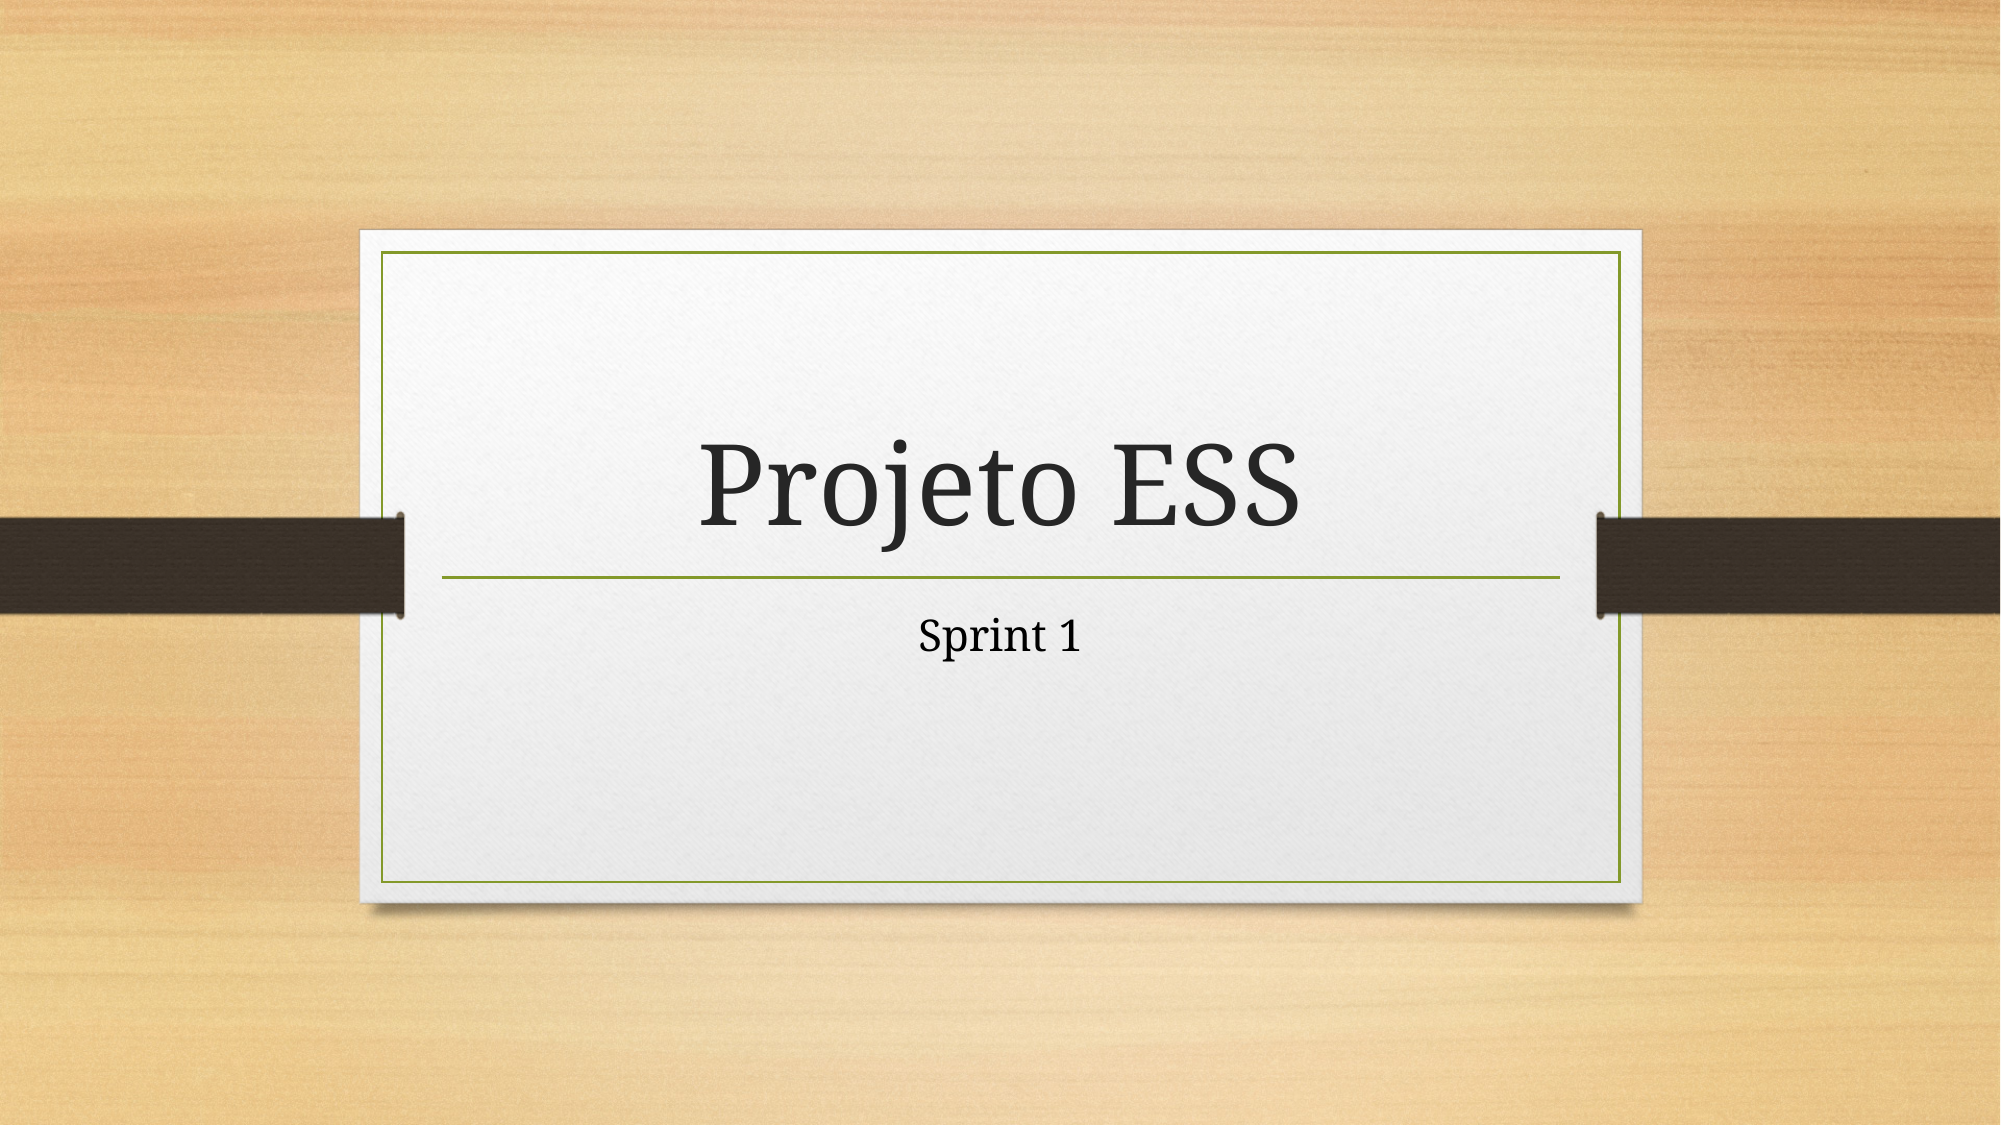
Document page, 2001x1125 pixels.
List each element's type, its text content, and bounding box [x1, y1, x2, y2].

title Projeto ESS [441, 306, 1560, 556]
subtitle Sprint 1 [441, 600, 1560, 817]
